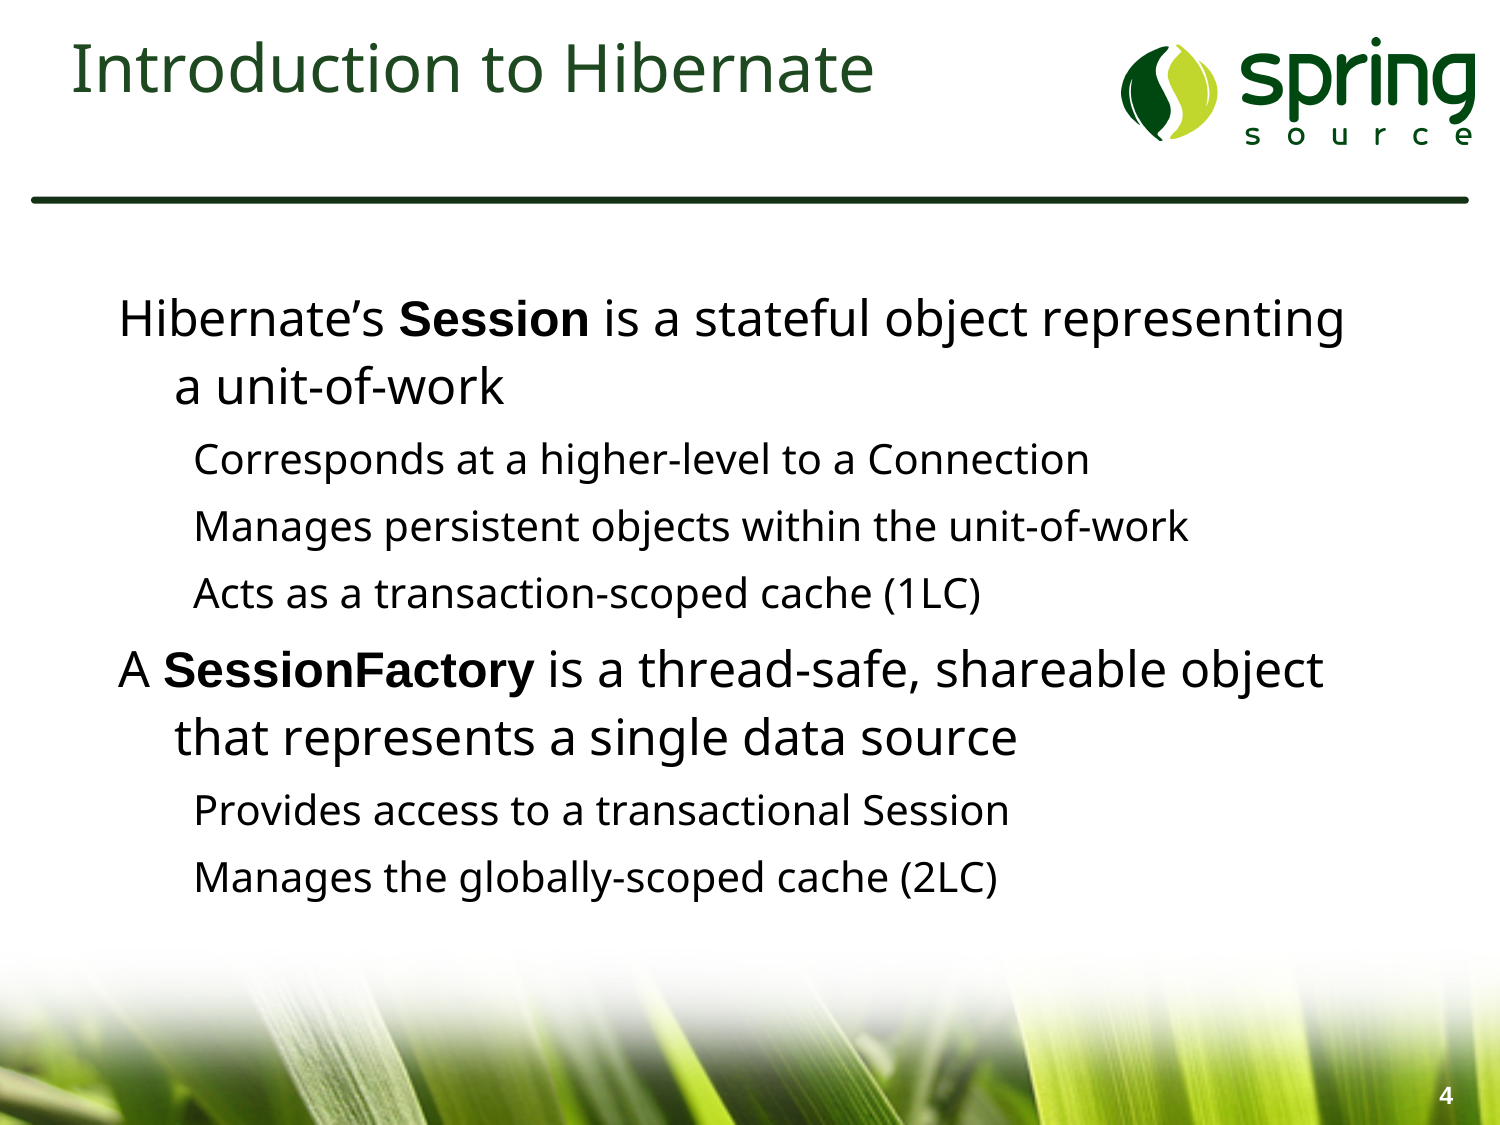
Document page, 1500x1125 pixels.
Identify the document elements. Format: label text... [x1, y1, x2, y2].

picture [1121, 37, 1475, 145]
title Introduction to Hibernate [56, 13, 1089, 176]
picture [0, 944, 1500, 1125]
list Hibernate’s Session is a stateful object representing a unit-of-work Corresponds at a higher-level to a Connection Manages persistent objects within the unit-of-work Acts as a transaction-scoped cache (1LC) A SessionFactory is a thread-safe, shareable object that represents a single data source Provides access to a transactional Session Manages the globally-scoped cache (2LC) [103, 275, 1394, 938]
